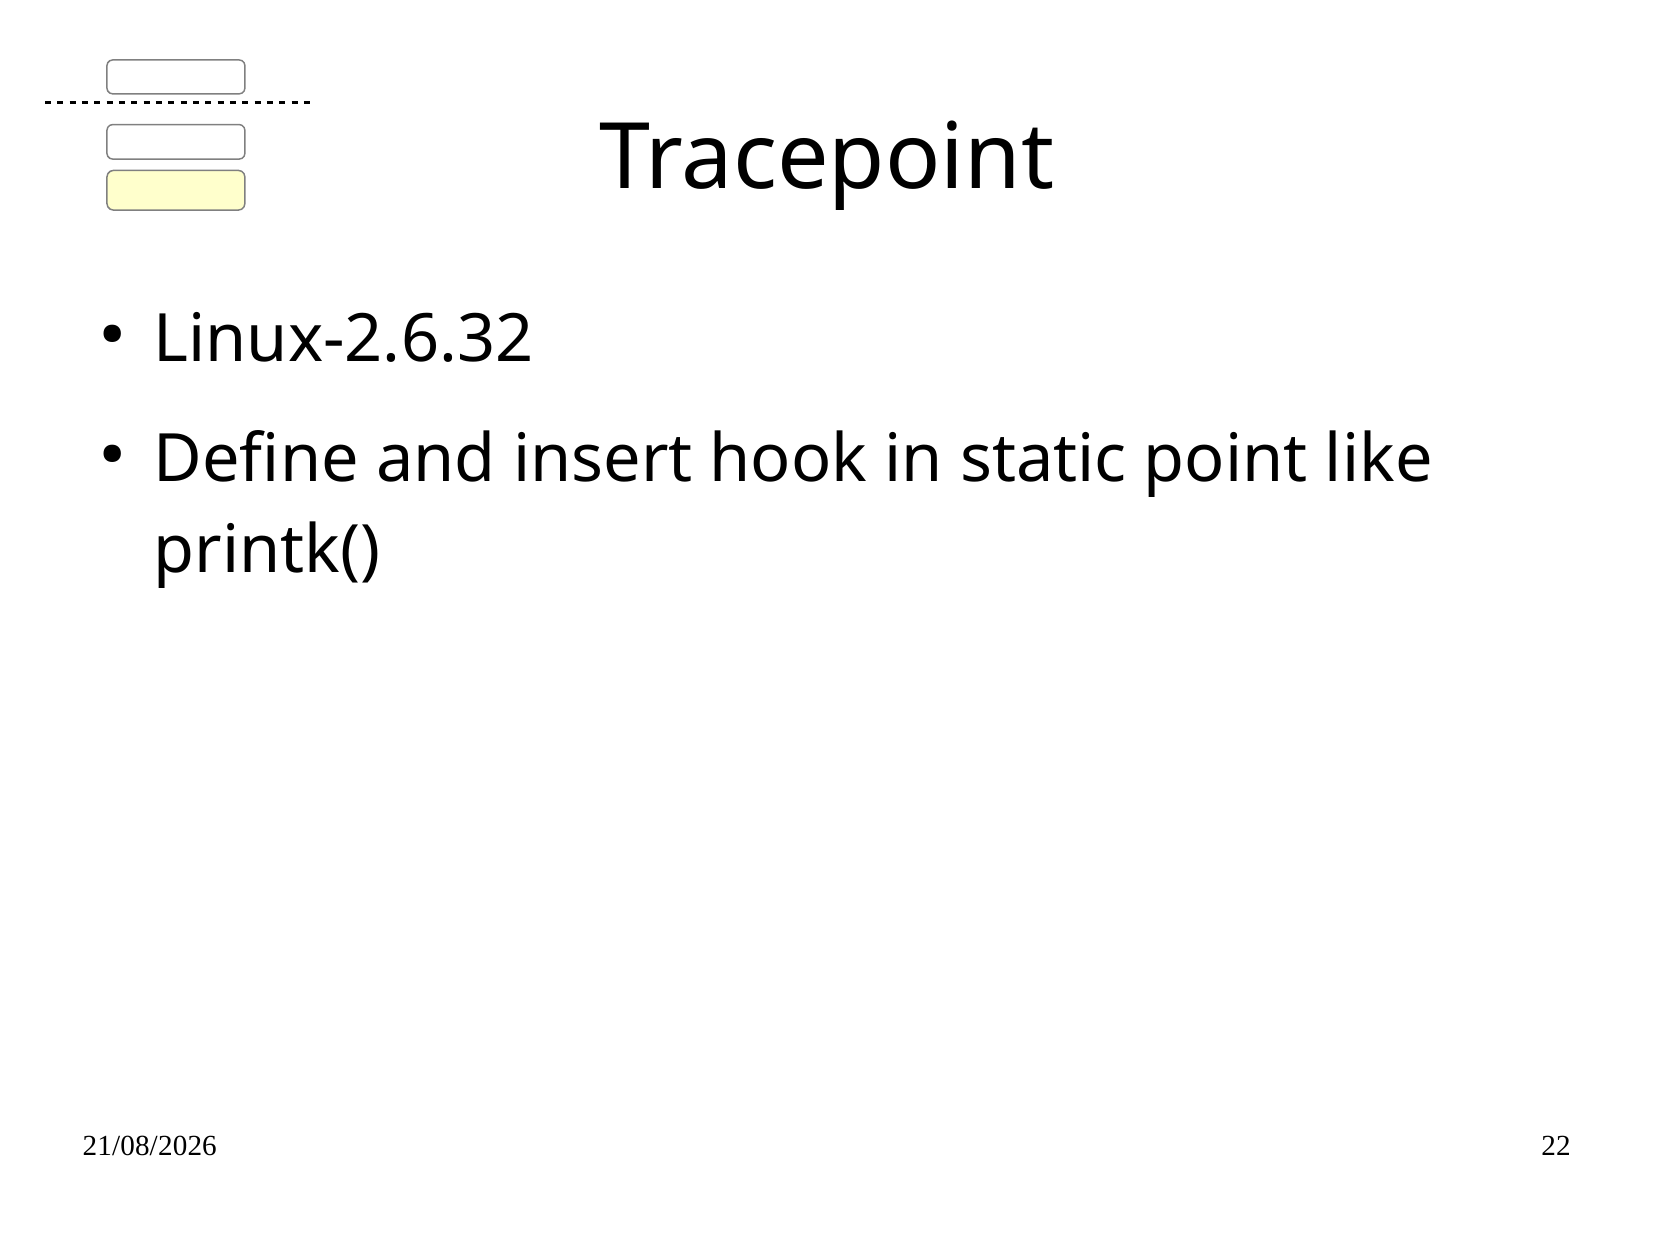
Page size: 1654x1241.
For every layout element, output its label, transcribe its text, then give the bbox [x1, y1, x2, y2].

text_box [106, 170, 245, 211]
list Linux-2.6.32 Define and insert hook in static point like printk() [82, 290, 1571, 1010]
title Tracepoint [82, 49, 1571, 257]
